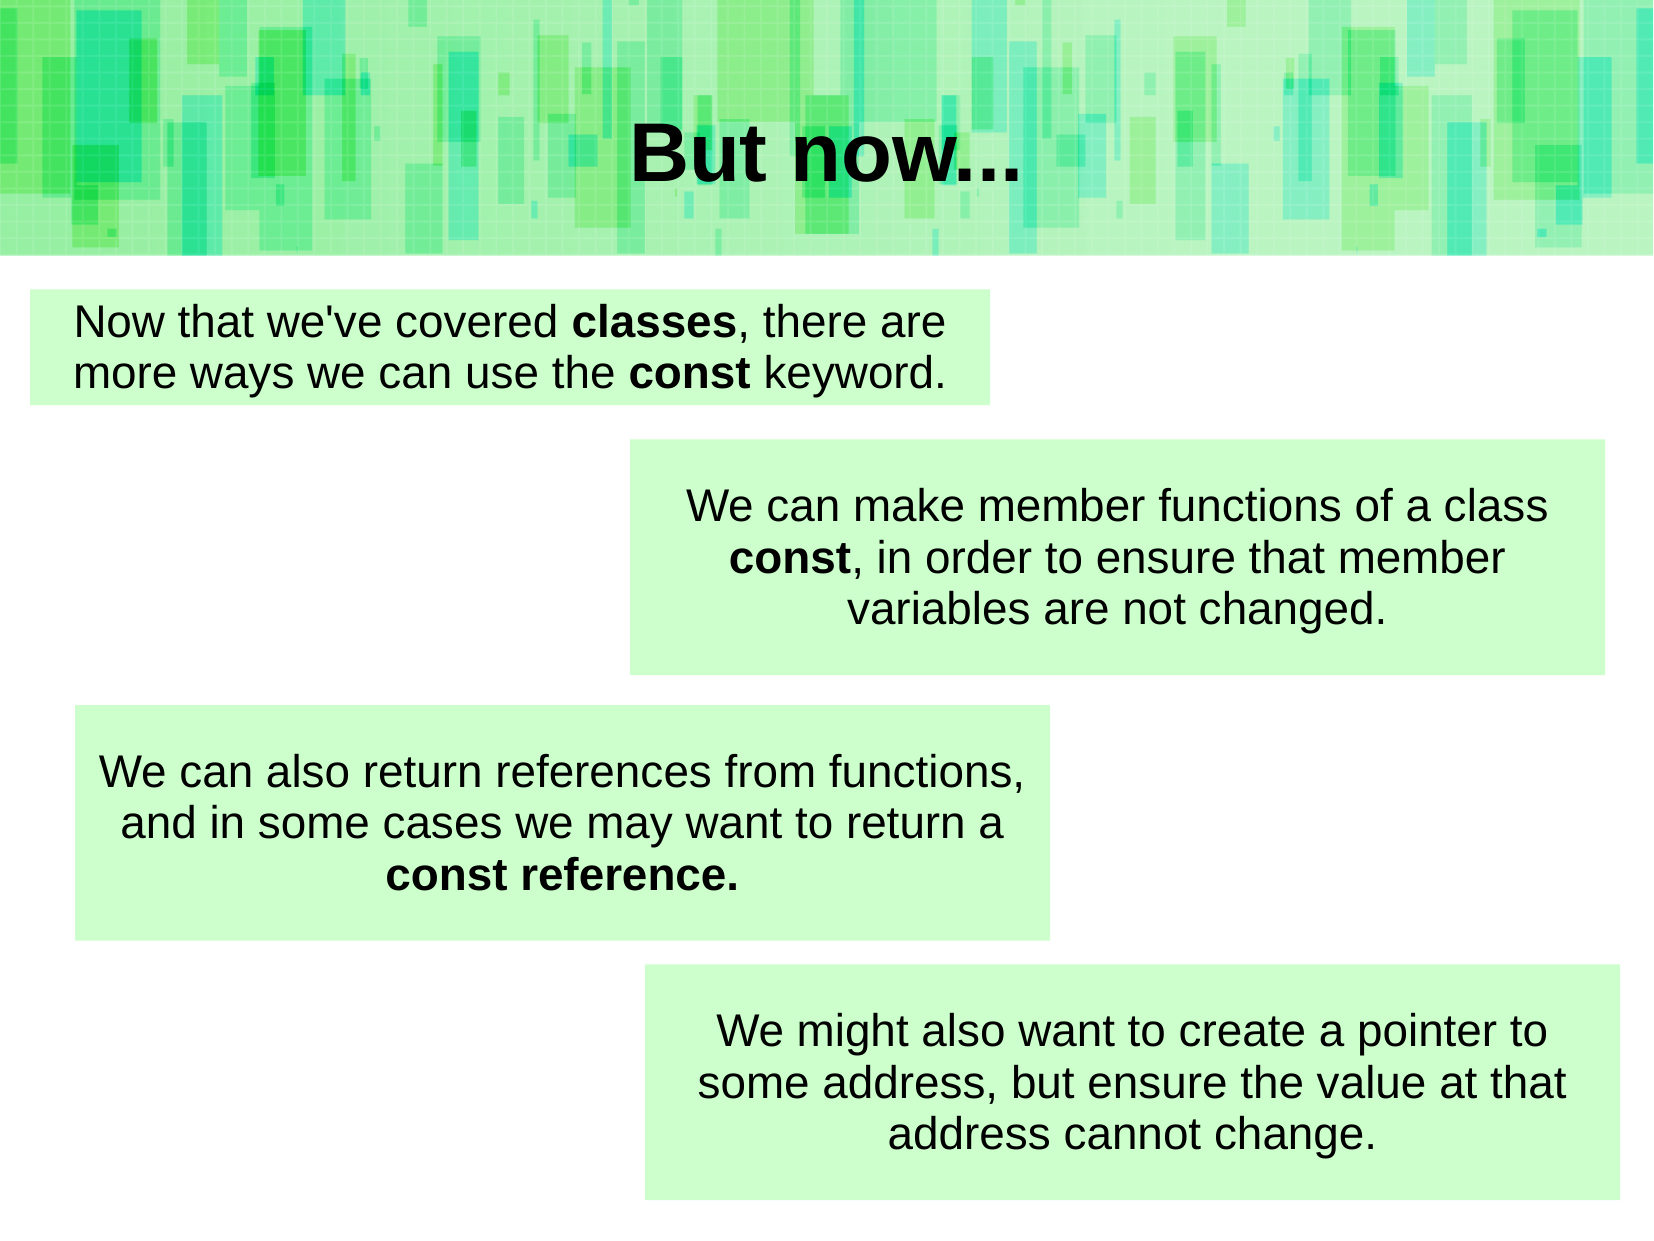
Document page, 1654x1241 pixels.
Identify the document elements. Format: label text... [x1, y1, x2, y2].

text_box We can also return references from functions, and in some cases we may want to return a const reference. [75, 705, 1051, 941]
text_box We might also want to create a pointer to some address, but ensure the value at that address cannot change. [645, 964, 1621, 1201]
text_box We can make member functions of a class const, in order to ensure that member variables are not changed. [630, 439, 1606, 676]
picture [0, 0, 1654, 1241]
title But now... [82, 49, 1571, 257]
text_box Now that we've covered classes, there are more ways we can use the const keyword. [30, 289, 991, 406]
